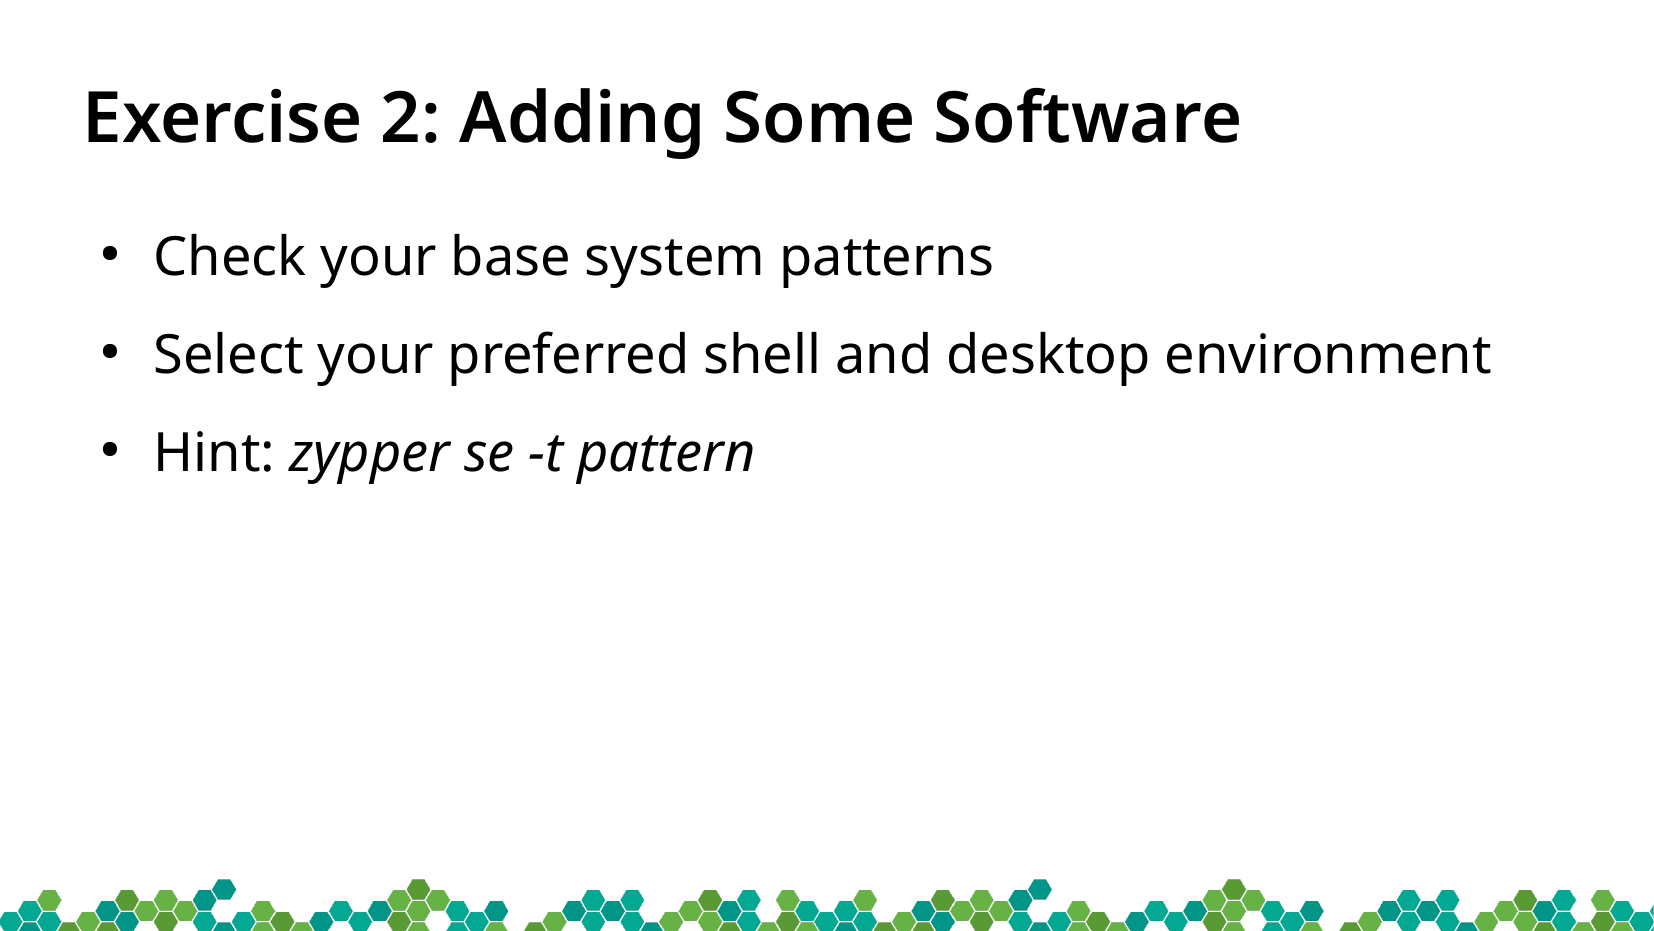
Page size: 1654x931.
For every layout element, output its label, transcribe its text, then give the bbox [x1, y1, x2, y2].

list Check your base system patterns Select your preferred shell and desktop environment Hint: zypper se -t pattern [82, 217, 1571, 758]
title Exercise 2: Adding Some Software [82, 37, 1571, 193]
picture [0, 871, 1654, 931]
